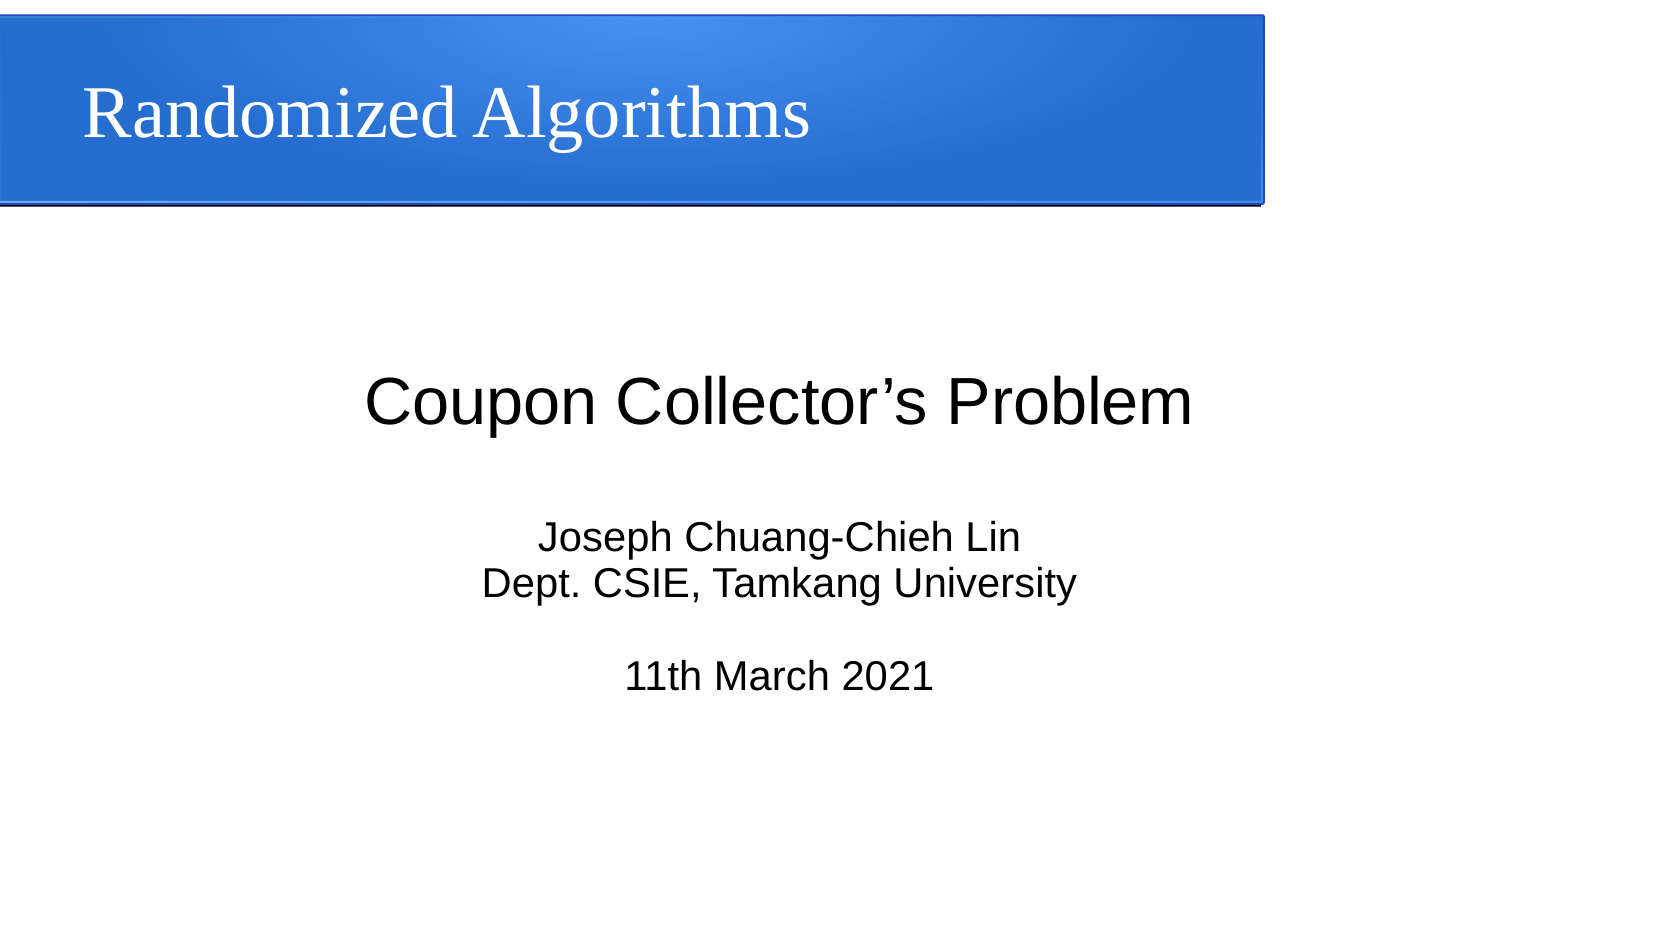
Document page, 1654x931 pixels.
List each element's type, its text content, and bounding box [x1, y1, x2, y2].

title Randomized Algorithms [82, 35, 1235, 189]
subtitle Coupon Collector’s Problem Joseph Chuang-Chieh Lin Dept. CSIE, Tamkang University 11th March 2021 [35, 224, 1524, 764]
